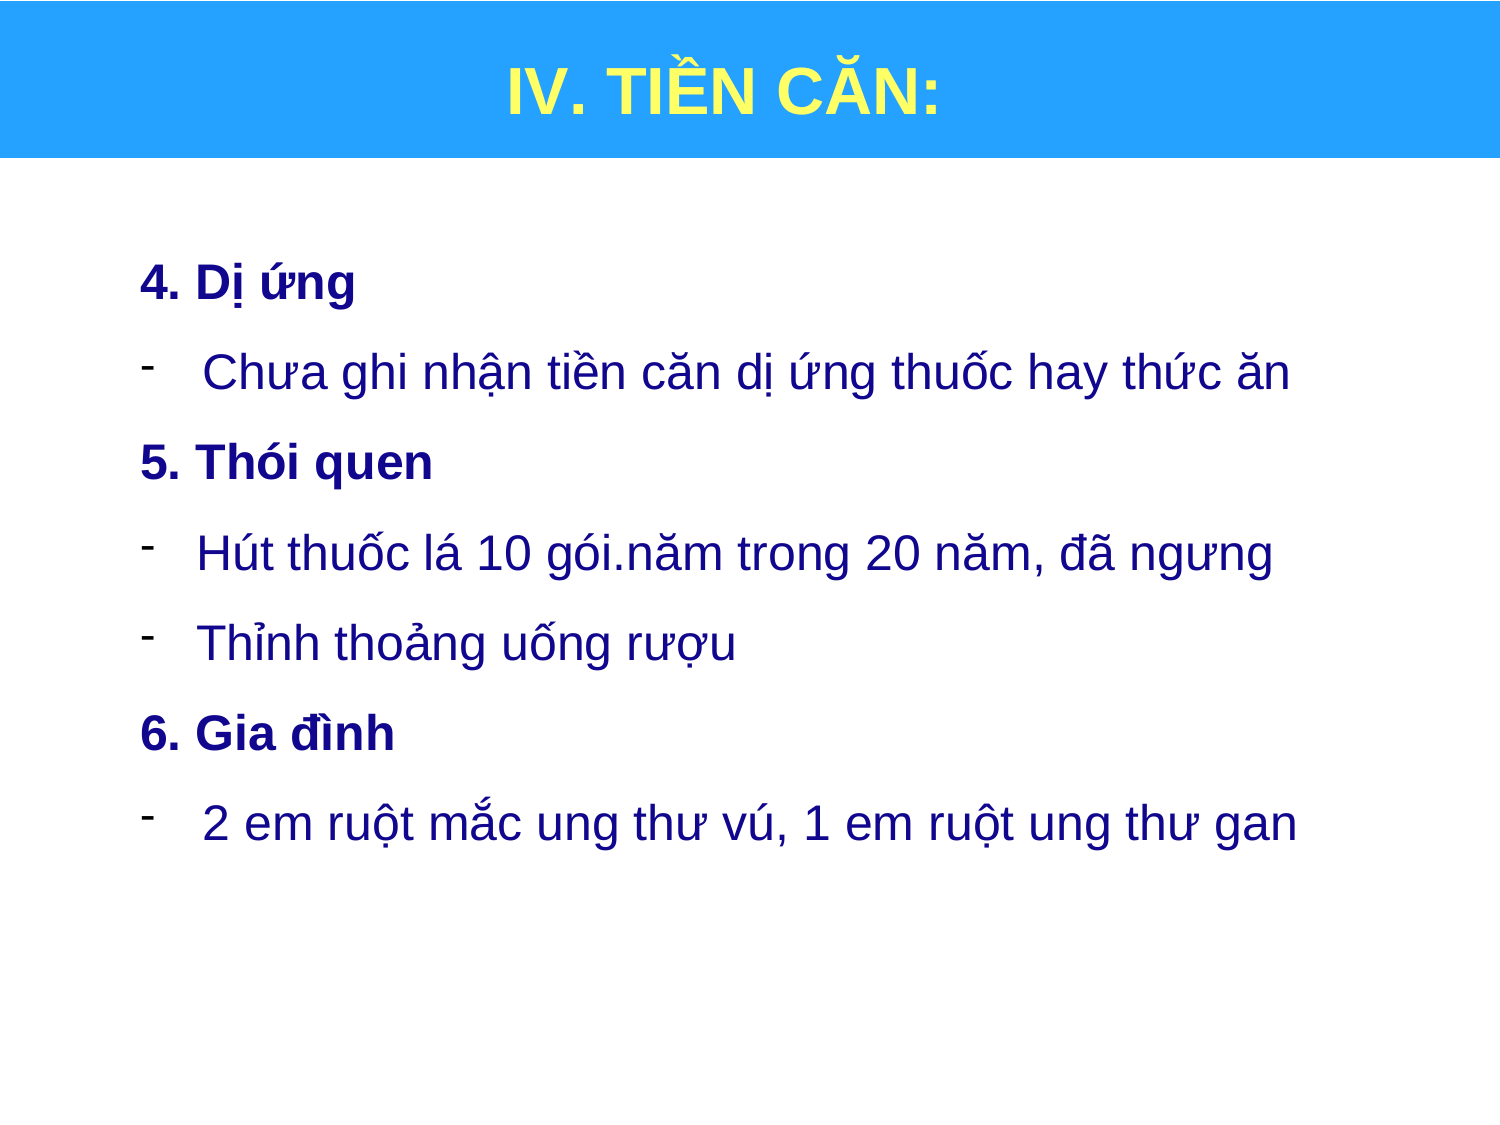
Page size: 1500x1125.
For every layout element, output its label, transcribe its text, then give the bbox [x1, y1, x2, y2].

text_box 4. Dị ứng Chưa ghi nhận tiền căn dị ứng thuốc hay thức ăn 5. Thói quen Hút thuốc lá 10 gói.năm trong 20 năm, đã ngưng Thỉnh thoảng uống rượu 6. Gia đình 2 em ruột mắc ung thư vú, 1 em ruột ung thư gan [125, 212, 1438, 948]
title IV. TIỀN CĂN: [87, 24, 1363, 150]
